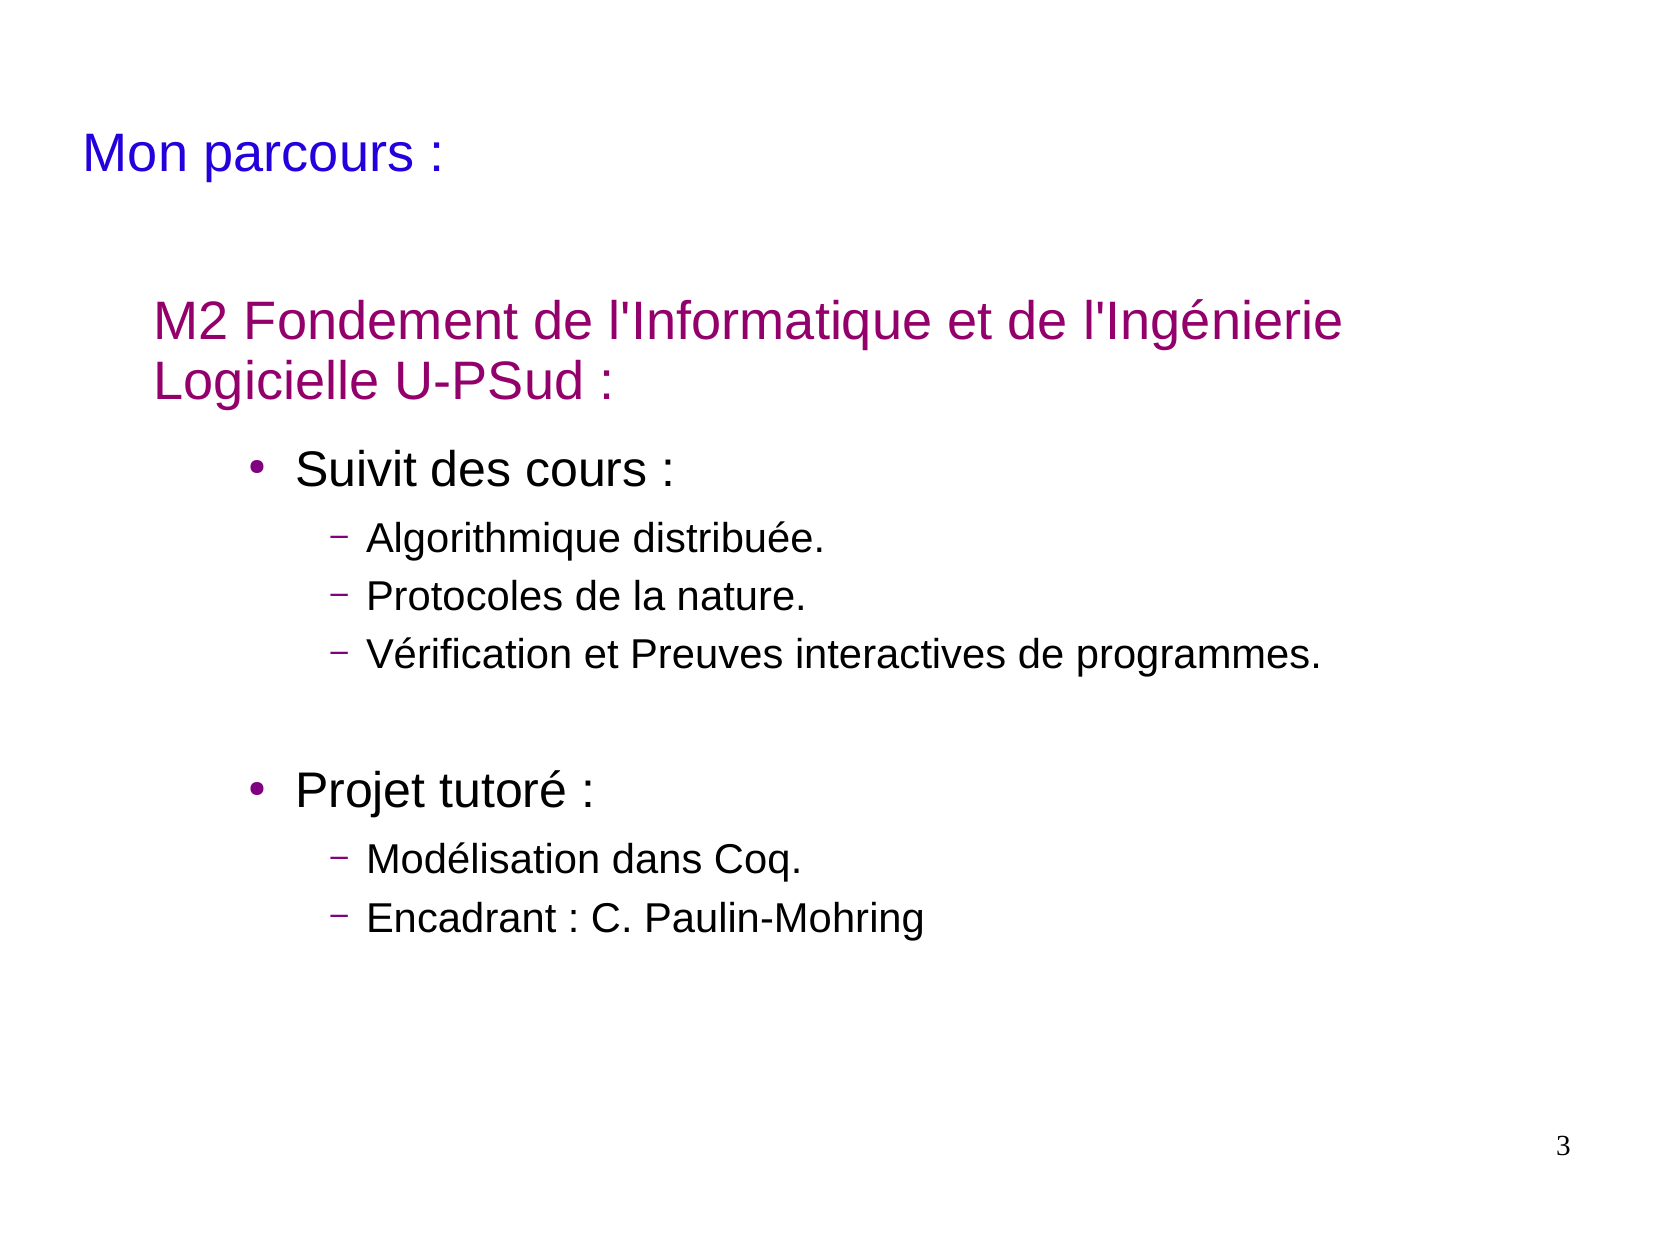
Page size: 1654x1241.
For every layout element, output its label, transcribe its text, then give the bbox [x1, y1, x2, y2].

list M2 Fondement de l'Informatique et de l'Ingénierie Logicielle U-PSud : Suivit des cours : Algorithmique distribuée. Protocoles de la nature. Vérification et Preuves interactives de programmes. Projet tutoré : Modélisation dans Coq. Encadrant : C. Paulin-Mohring [82, 290, 1538, 1010]
title Mon parcours : [82, 49, 1571, 257]
